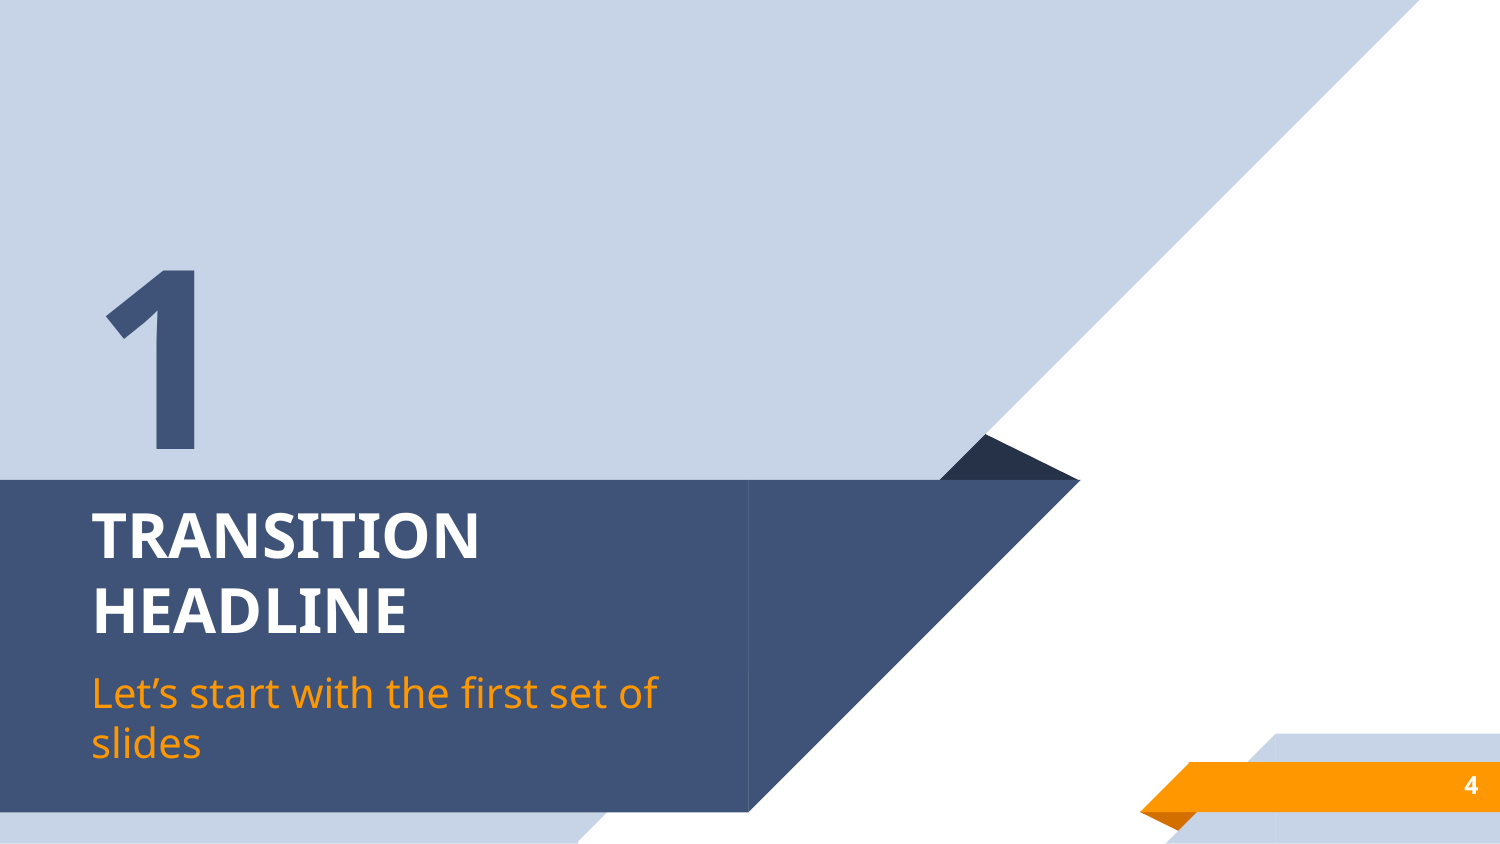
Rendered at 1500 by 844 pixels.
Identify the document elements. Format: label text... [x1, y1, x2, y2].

title TRANSITION HEADLINE [76, 470, 748, 652]
slide_number <número> [1249, 760, 1494, 813]
subtitle Let’s start with the first set of slides [76, 652, 748, 781]
text_box 1 [76, 0, 434, 515]
